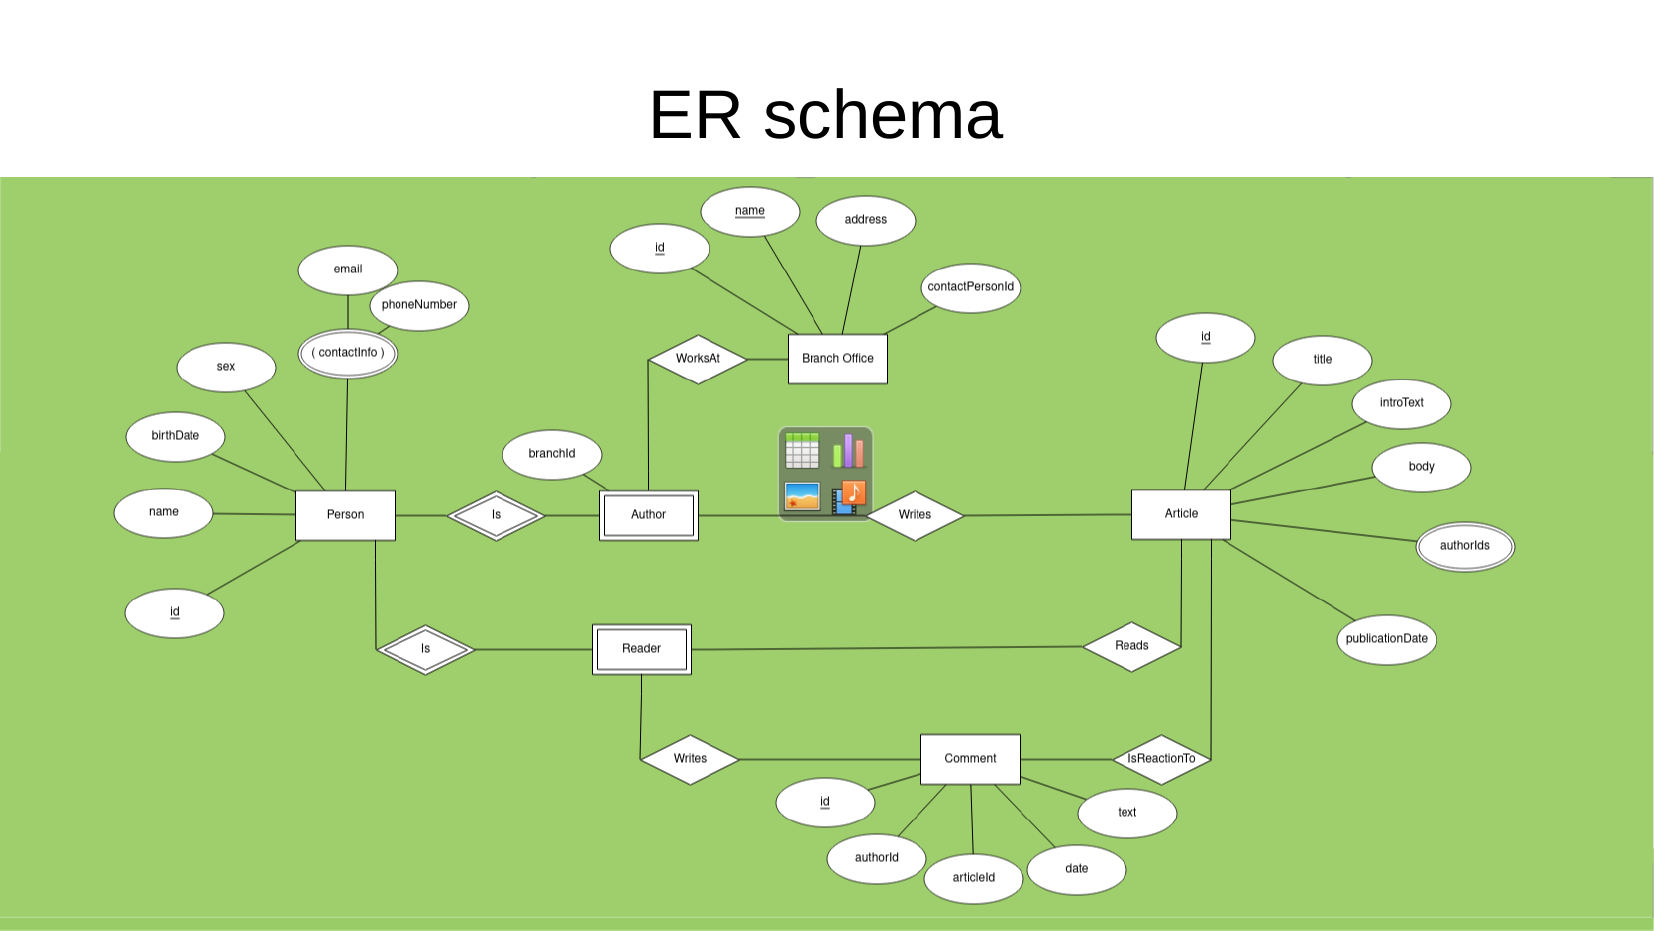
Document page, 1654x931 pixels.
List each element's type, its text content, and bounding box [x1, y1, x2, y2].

title ER schema [82, 37, 1571, 177]
picture [0, 0, 1654, 931]
